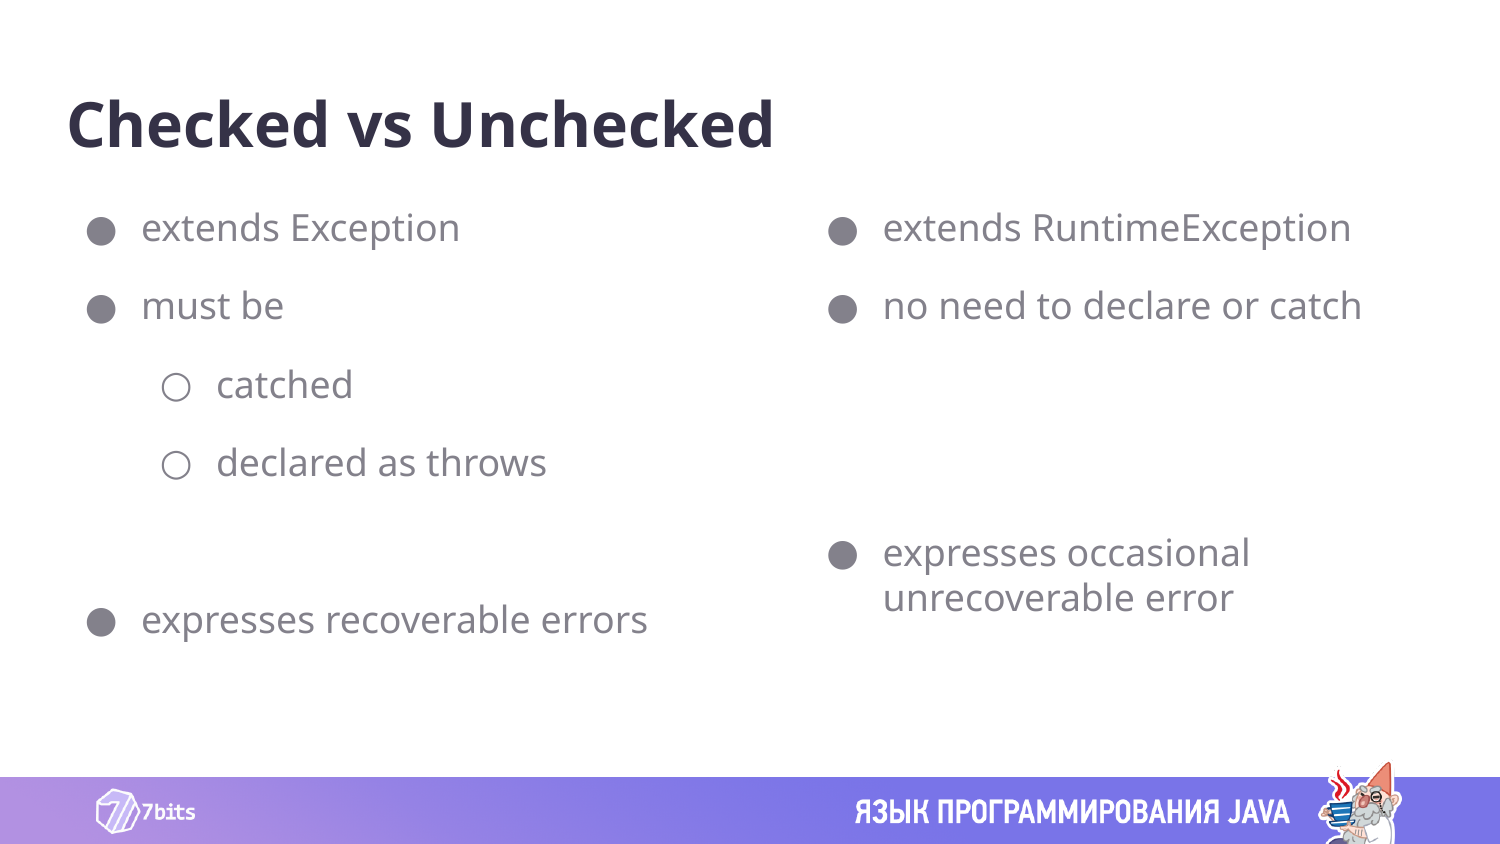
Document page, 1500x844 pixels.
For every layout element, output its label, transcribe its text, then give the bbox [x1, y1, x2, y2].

list extends Exception must be catched declared as throws expresses recoverable errors [51, 189, 708, 750]
list extends RuntimeException no need to declare or catch expresses occasional unrecoverable error [792, 189, 1449, 750]
picture [0, 717, 1500, 844]
title Checked vs Unchecked [51, 69, 1449, 164]
